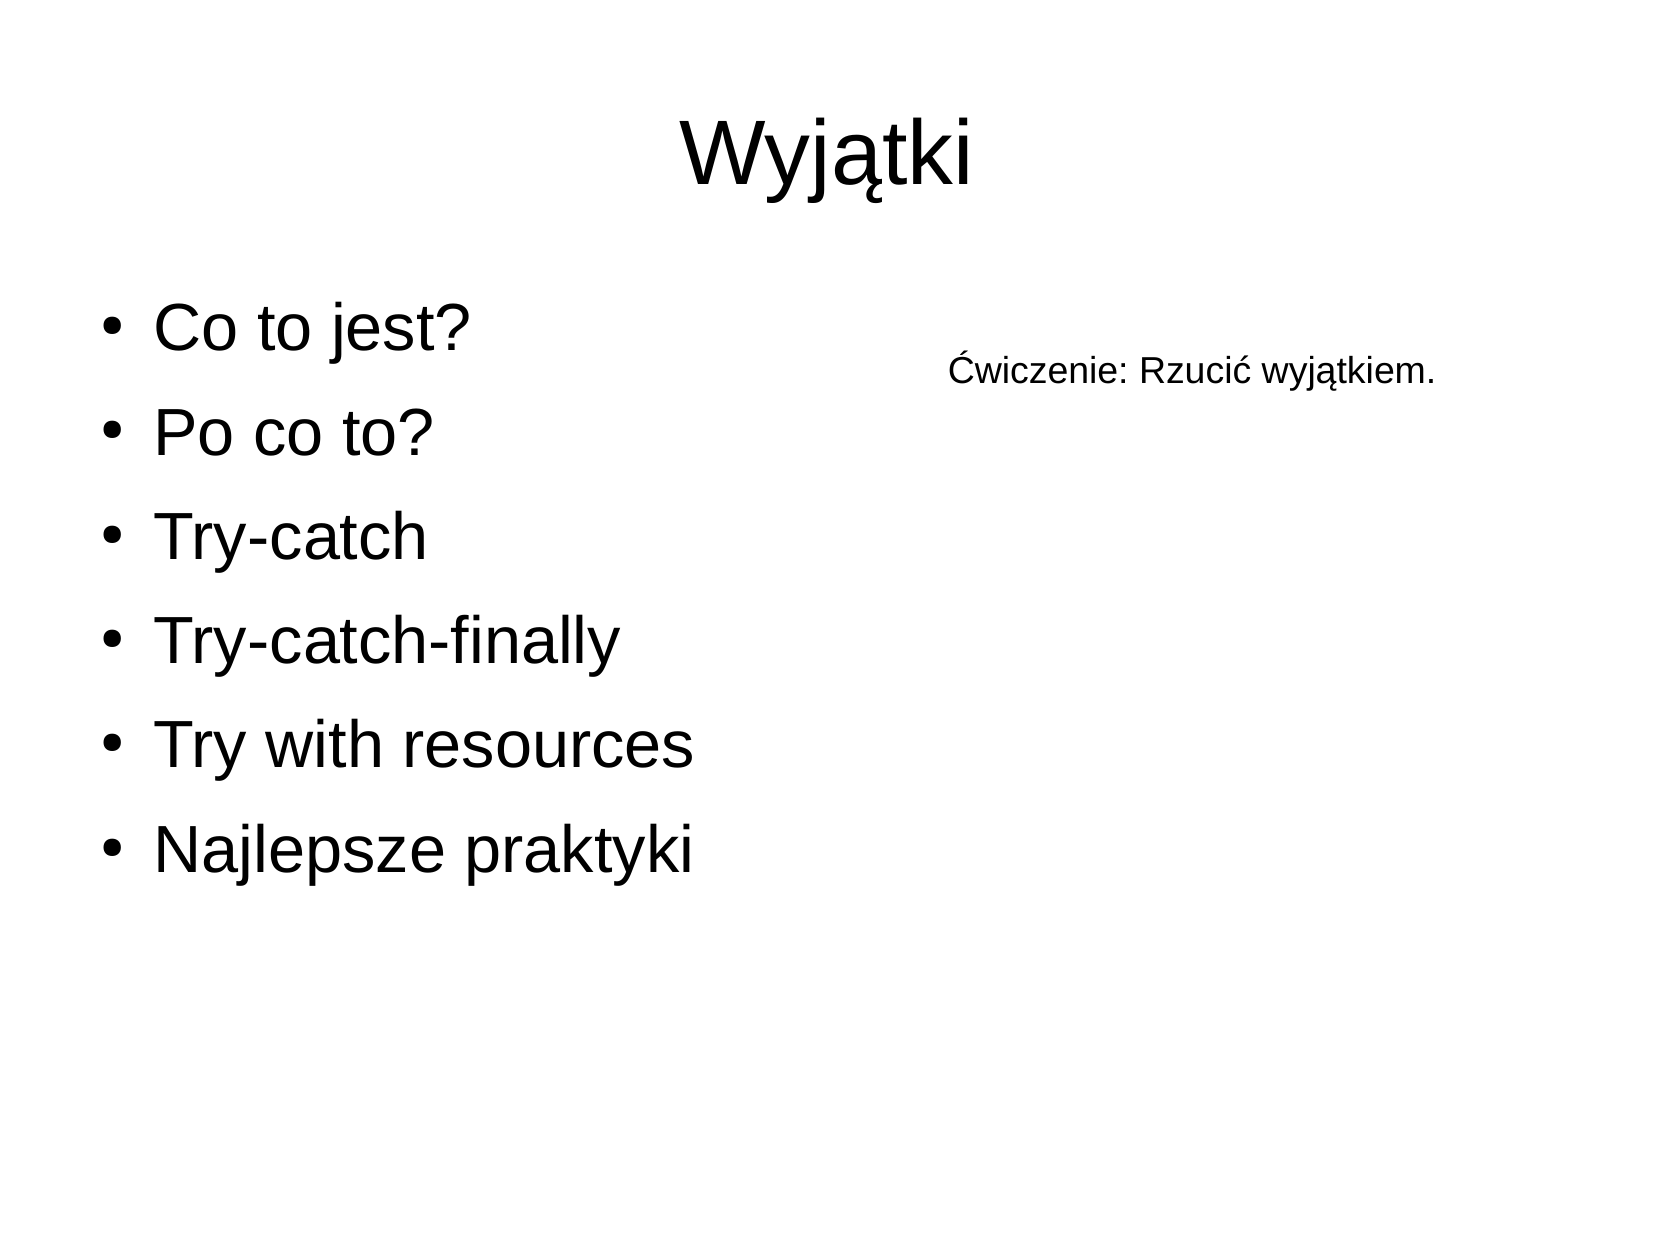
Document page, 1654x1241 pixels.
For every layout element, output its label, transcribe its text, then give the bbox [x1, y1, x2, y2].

title Wyjątki [82, 49, 1571, 257]
text_box Ćwiczenie: Rzucić wyjątkiem. [933, 342, 1501, 400]
list Co to jest? Po co to? Try-catch Try-catch-finally Try with resources Najlepsze praktyki [82, 290, 1571, 1010]
